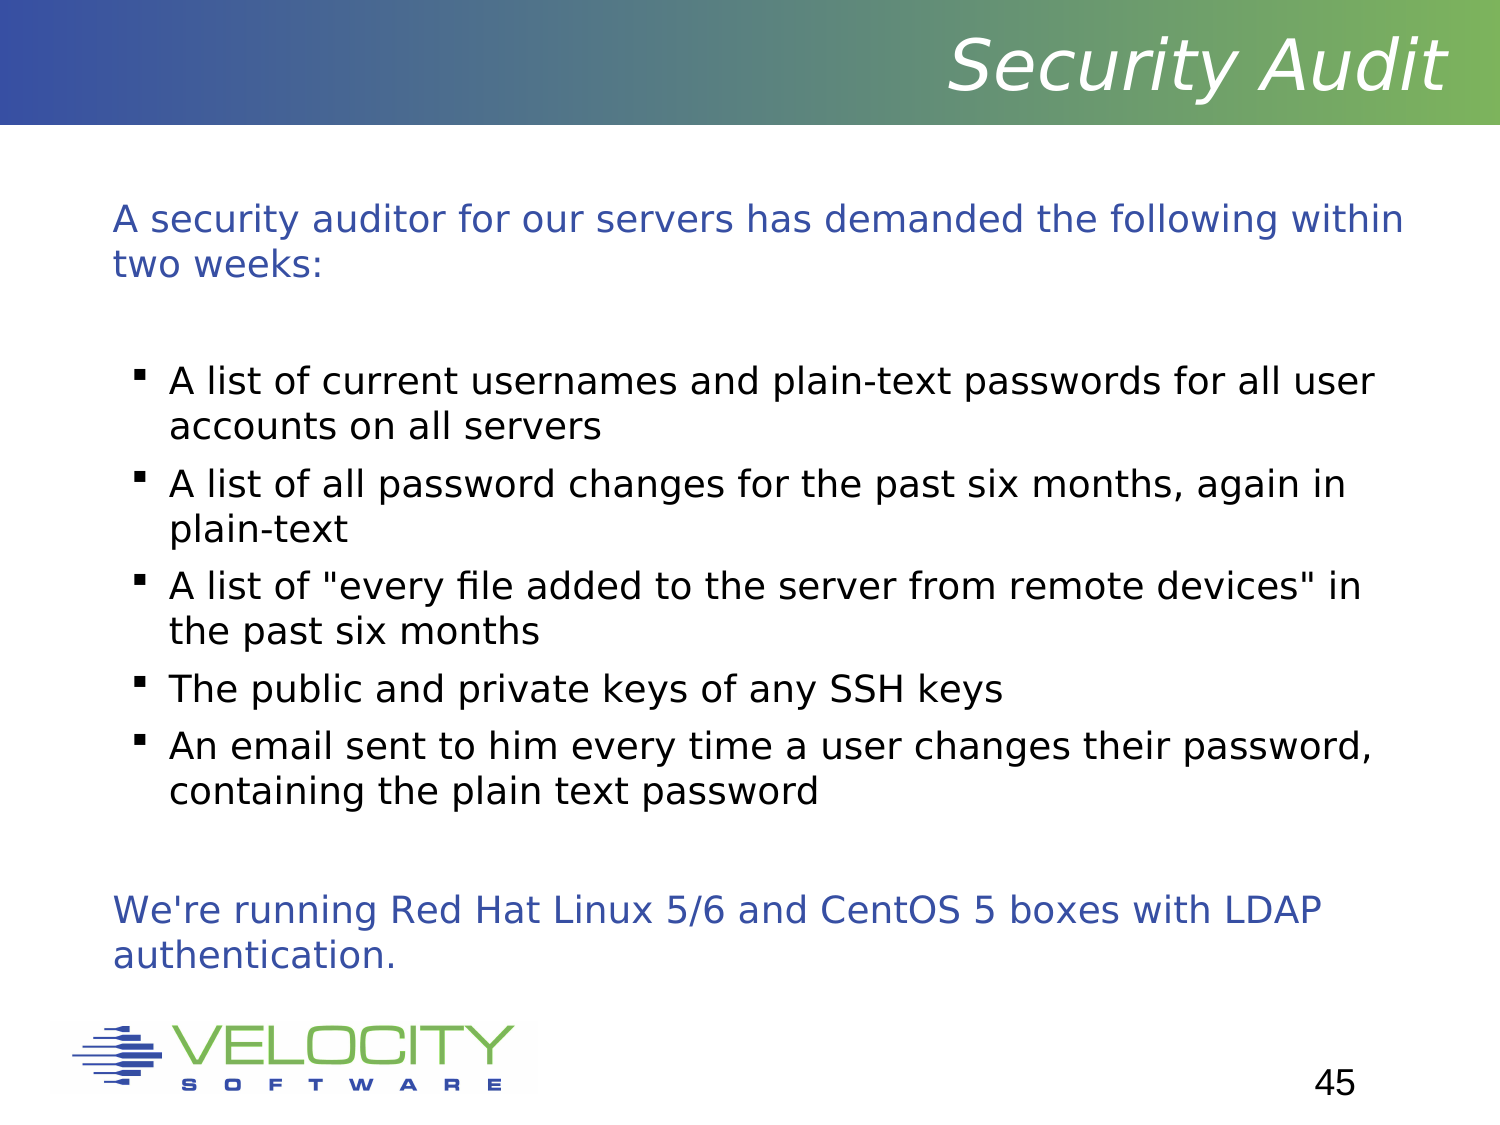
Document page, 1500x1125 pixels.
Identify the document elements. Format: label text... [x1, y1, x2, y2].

title Security Audit [62, 12, 1463, 113]
list A security auditor for our servers has demanded the following within two weeks: A list of current usernames and plain-text passwords for all user accounts on all servers A list of all password changes for the past six months, again in plain-text A list of "every file added to the server from remote devices" in the past six months The public and private keys of any SSH keys An email sent to him every time a user changes their password, containing the plain text password We're running Red Hat Linux 5/6 and CentOS 5 boxes with LDAP authentication. [70, 187, 1438, 1044]
picture [50, 1021, 538, 1094]
